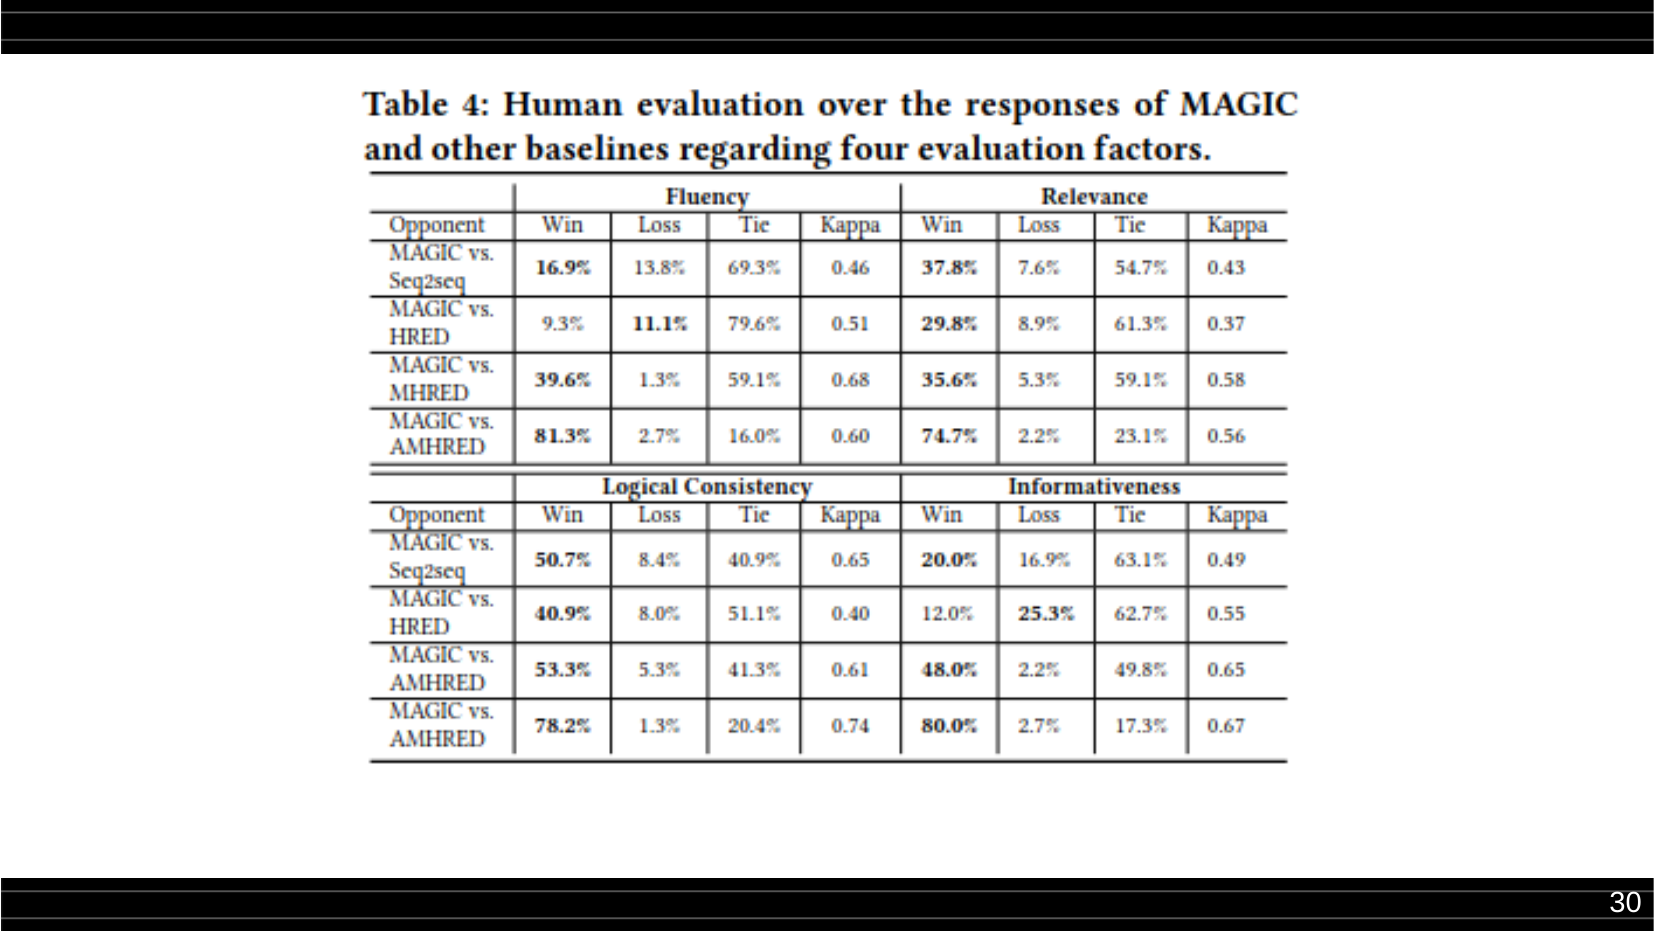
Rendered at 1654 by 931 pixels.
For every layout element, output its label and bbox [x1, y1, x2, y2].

picture [1, 0, 1654, 54]
picture [1, 878, 1654, 931]
picture [330, 60, 1328, 781]
